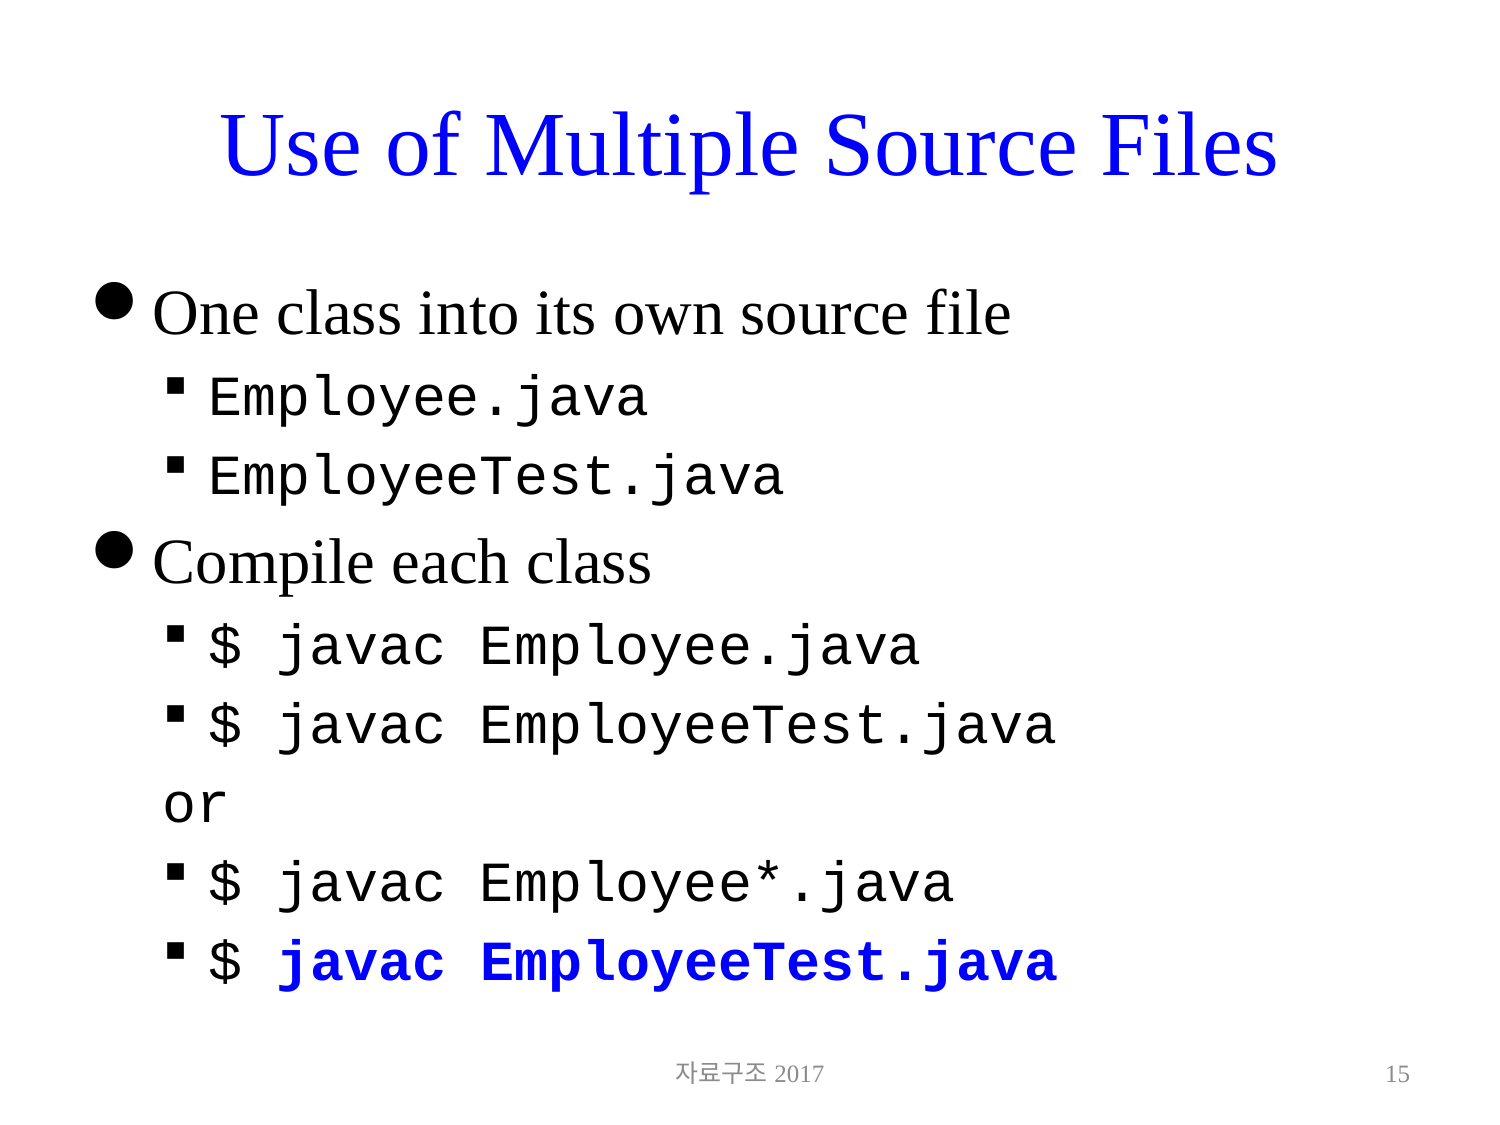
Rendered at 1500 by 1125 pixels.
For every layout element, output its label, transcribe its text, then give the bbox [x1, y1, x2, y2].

slide_number <숫자> [1074, 1042, 1425, 1103]
list One class into its own source file Employee.java EmployeeTest.java Compile each class $ javac Employee.java $ javac EmployeeTest.java or $ javac Employee*.java $ javac EmployeeTest.java [75, 262, 1425, 1005]
title Use of Multiple Source Files [75, 45, 1425, 233]
footer 자료구조 2017 [512, 1042, 988, 1103]
